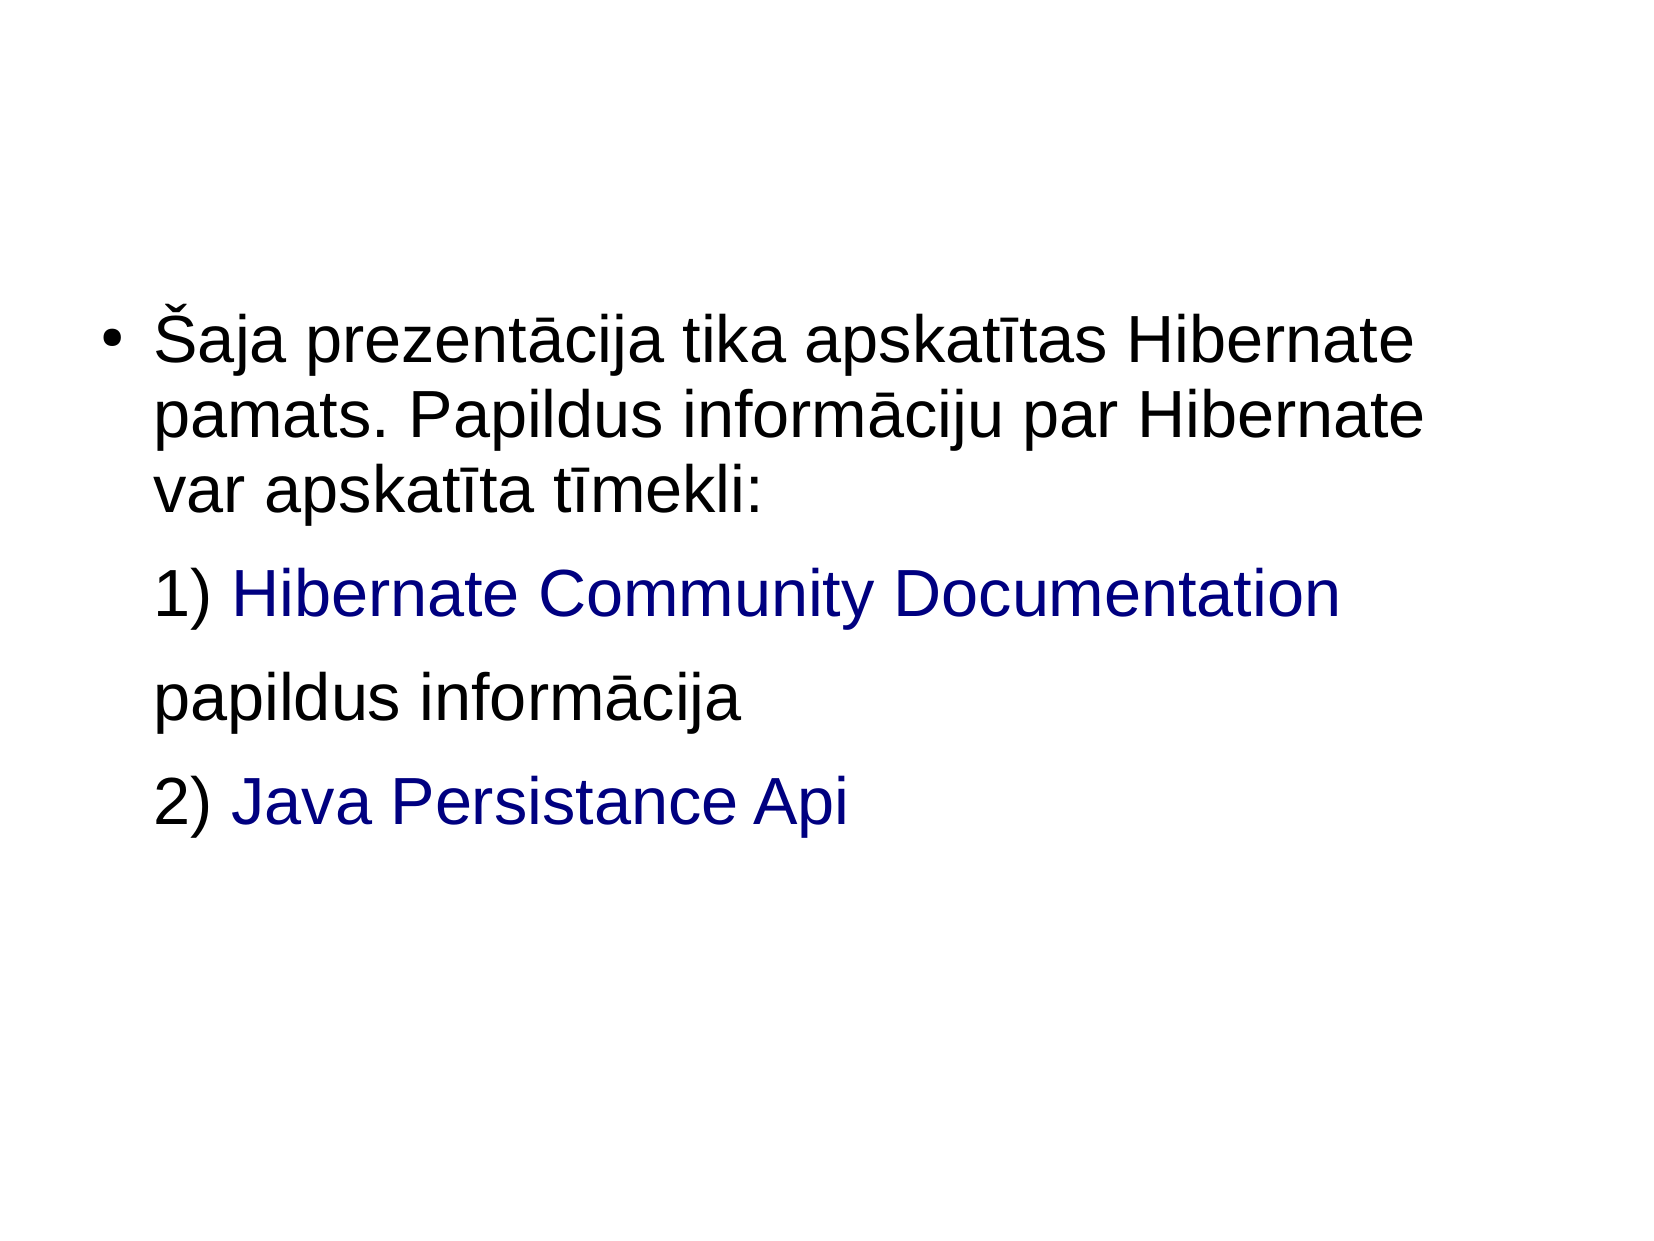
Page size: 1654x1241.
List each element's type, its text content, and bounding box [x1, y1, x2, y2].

list Šaja prezentācija tika apskatītas Hibernate pamats. Papildus informāciju par Hibernate var apskatīta tīmekli: 1) Hibernate Community Documentation papildus informācija 2) Java Persistance Api [82, 302, 1538, 1022]
